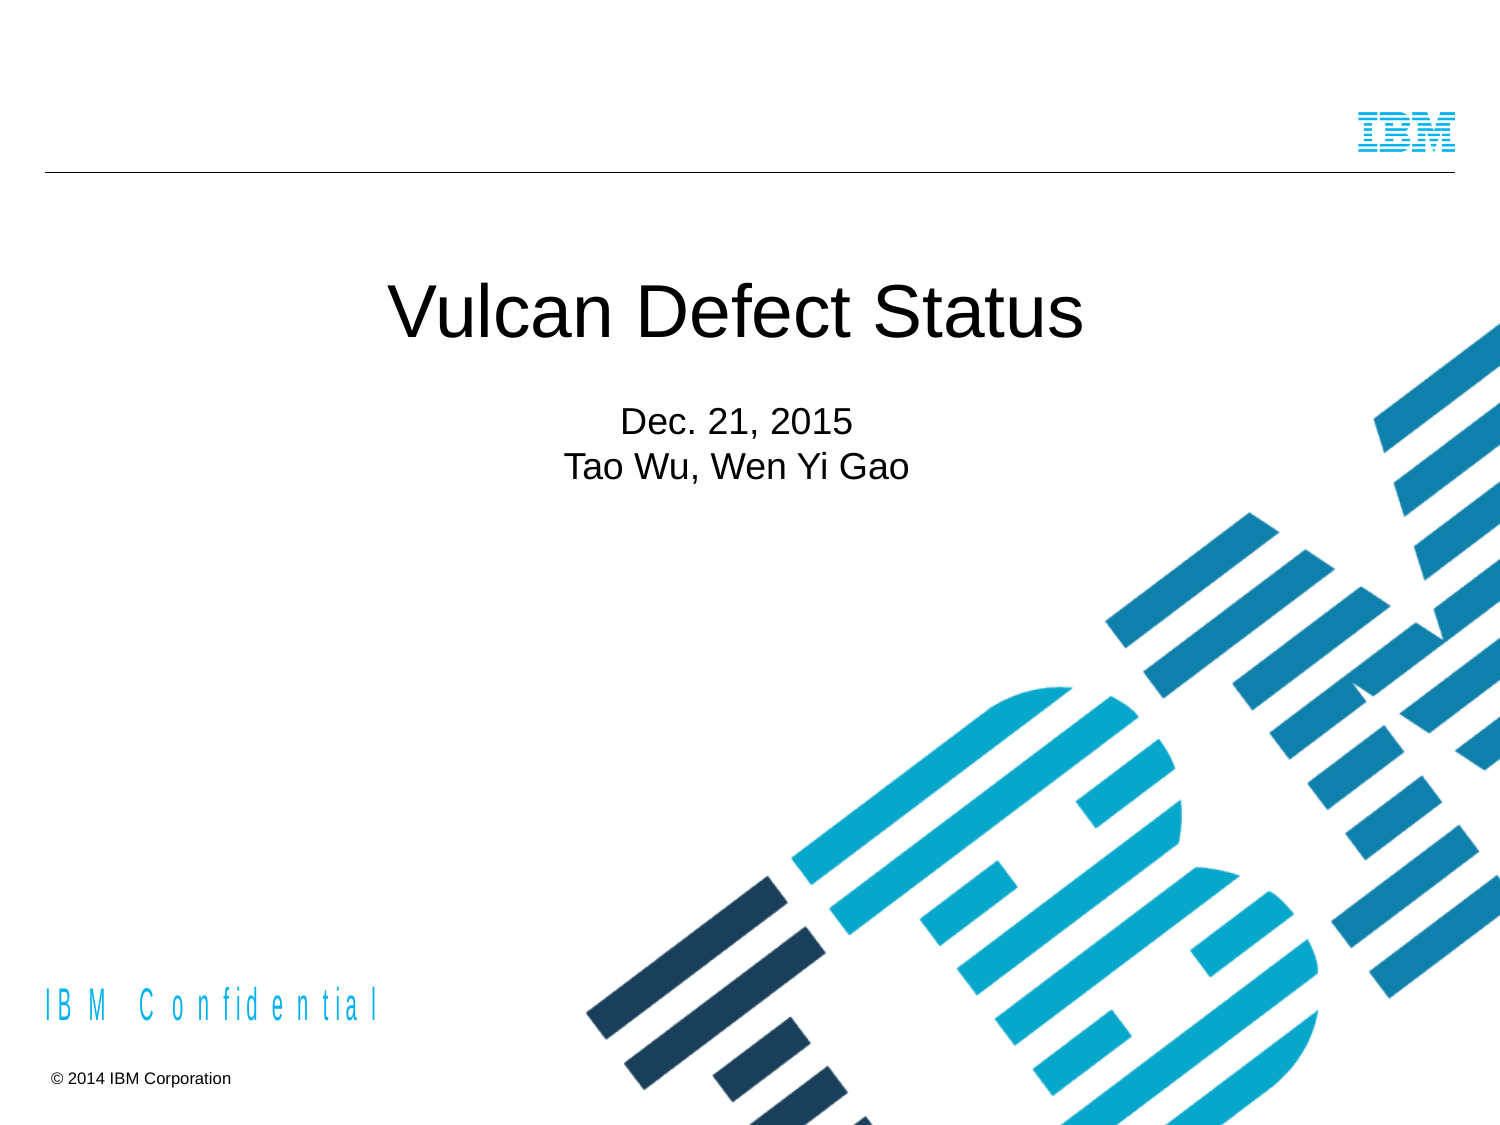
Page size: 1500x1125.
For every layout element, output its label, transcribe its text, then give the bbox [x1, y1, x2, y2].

title Vulcan Defect Status Dec. 21, 2015 Tao Wu, Wen Yi Gao [22, 196, 1416, 554]
picture [29, 972, 400, 1040]
picture [1358, 112, 1455, 152]
picture [585, 308, 1500, 1125]
